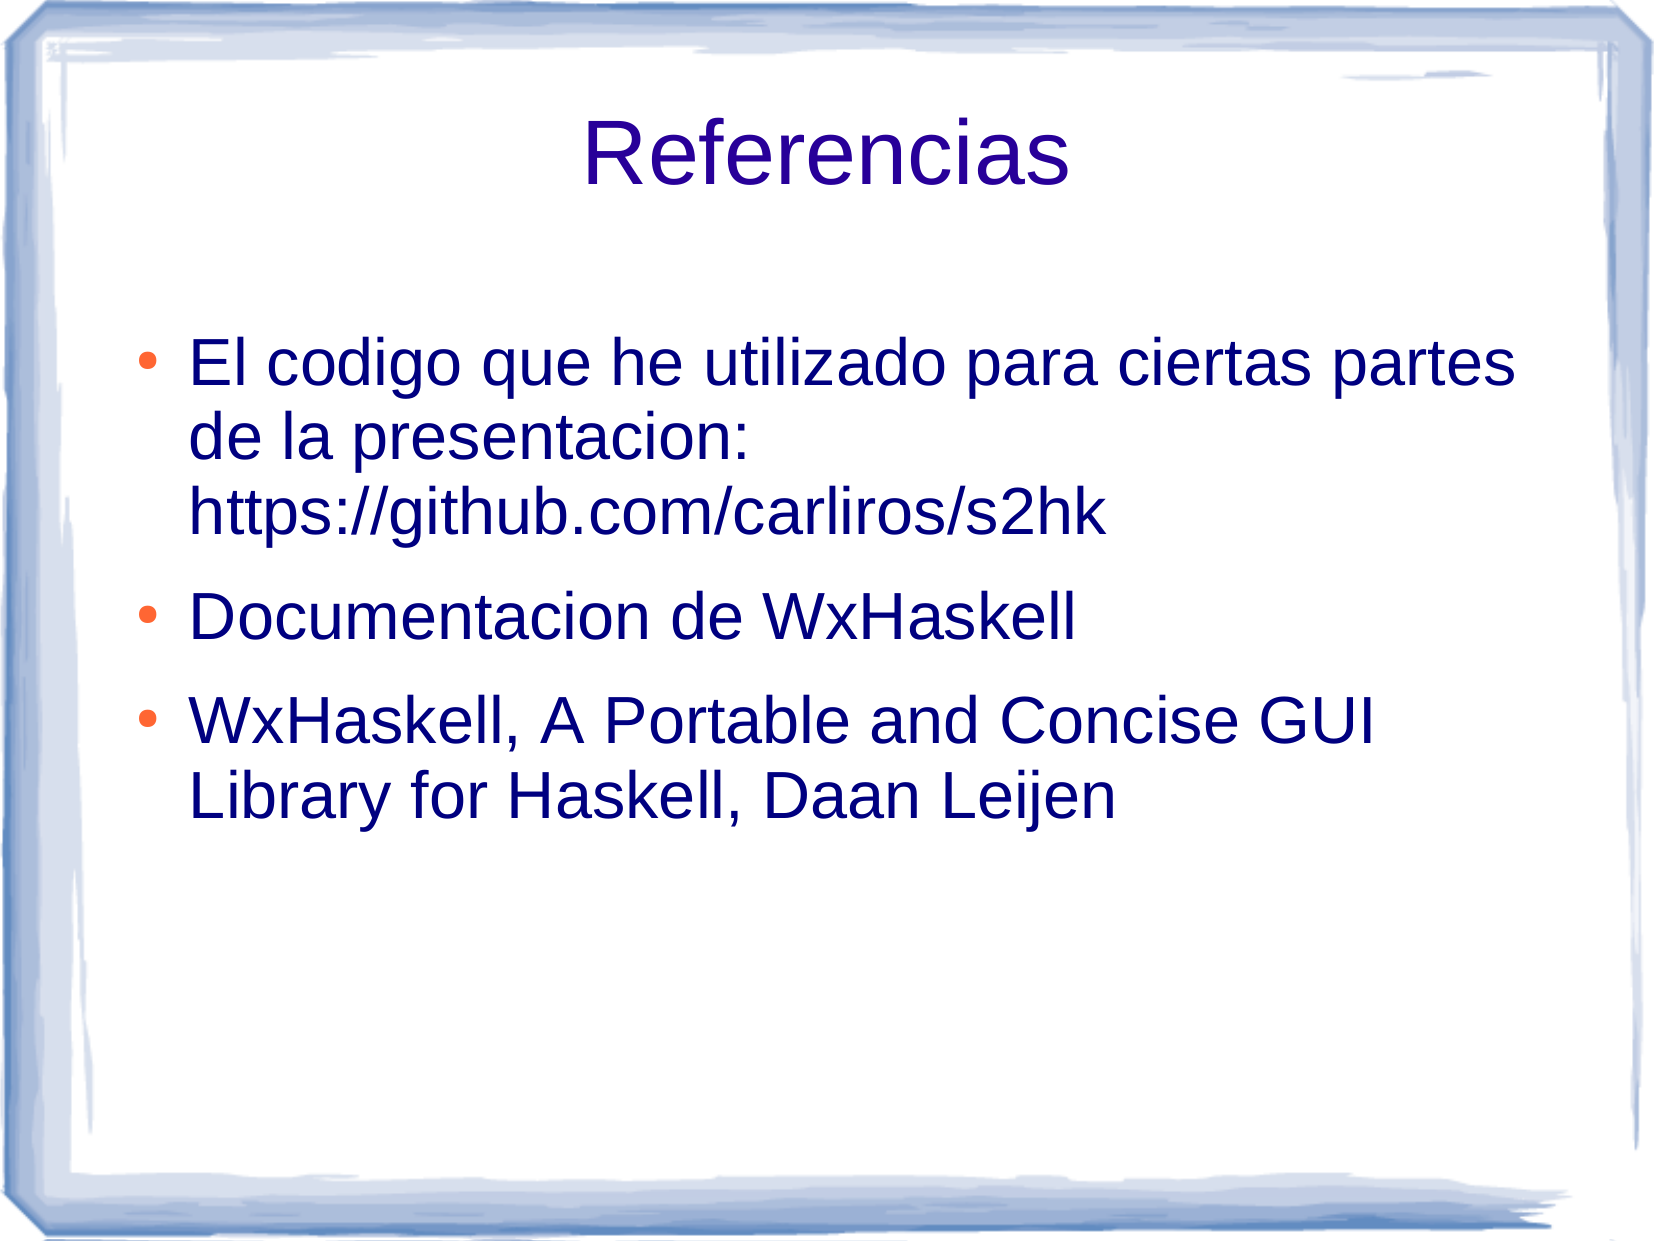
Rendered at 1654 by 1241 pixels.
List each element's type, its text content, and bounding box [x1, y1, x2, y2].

title Referencias [82, 49, 1571, 257]
picture [0, 0, 1654, 1241]
list El codigo que he utilizado para ciertas partes de la presentacion: https://github.com/carliros/s2hk Documentacion de WxHaskell WxHaskell, A Portable and Concise GUI Library for Haskell, Daan Leijen [118, 324, 1571, 1004]
